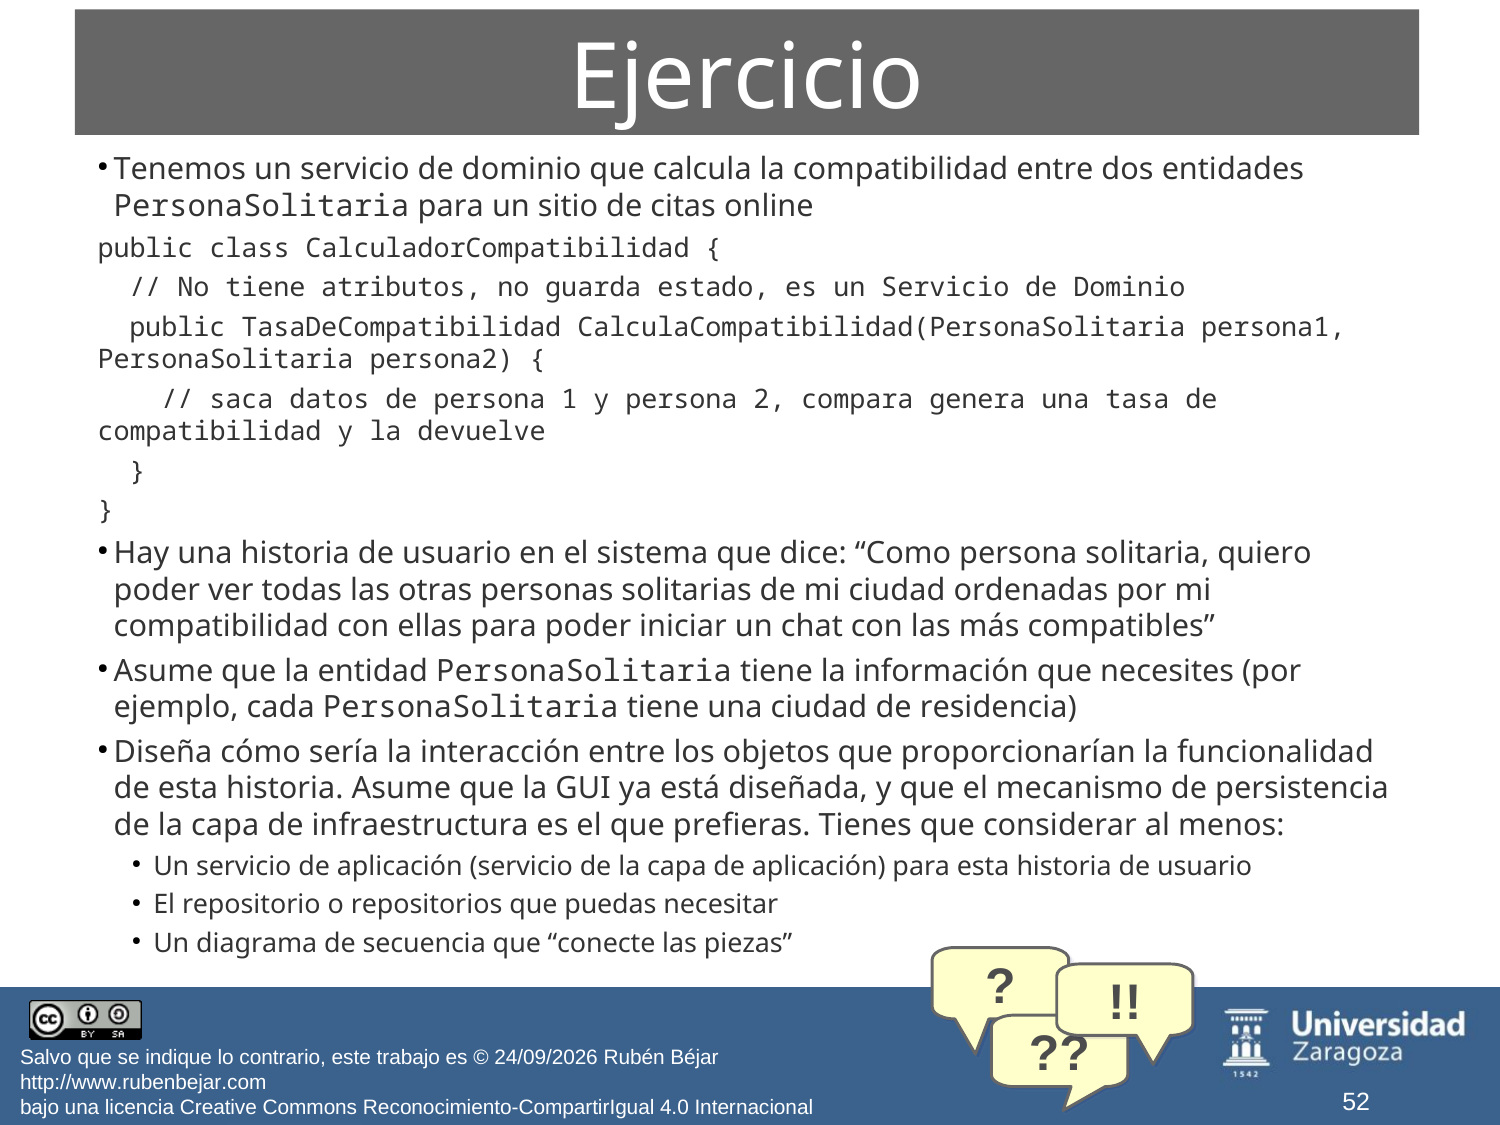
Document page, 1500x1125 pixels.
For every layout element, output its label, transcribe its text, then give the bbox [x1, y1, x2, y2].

text_box ?? [991, 1015, 1128, 1111]
text_box ? [932, 947, 1069, 1055]
title Ejercicio [74, 9, 1420, 135]
list Tenemos un servicio de dominio que calcula la compatibilidad entre dos entidades PersonaSolitaria para un sitio de citas online public class CalculadorCompatibilidad { // No tiene atributos, no guarda estado, es un Servicio de Dominio public TasaDeCompatibilidad CalculaCompatibilidad(PersonaSolitaria persona1, PersonaSolitaria persona2) { // saca datos de persona 1 y persona 2, compara genera una tasa de compatibilidad y la devuelve } } Hay una historia de usuario en el sistema que dice: “Como persona solitaria, quiero poder ver todas las otras personas solitarias de mi ciudad ordenadas por mi compatibilidad con ellas para poder iniciar un chat con las más compatibles” Asume que la entidad PersonaSolitaria tiene la información que necesites (por ejemplo, cada PersonaSolitaria tiene una ciudad de residencia) Diseña cómo sería la interacción entre los objetos que proporcionarían la funcionalidad de esta historia. Asume que la GUI ya está diseñada, y que el mecanismo de persistencia de la capa de infraestructura es el que prefieras. Tienes que considerar al menos: Un servicio de aplicación (servicio de la capa de aplicación) para esta historia de usuario El repositorio o repositorios que puedas necesitar Un diagrama de secuencia que “conecte las piezas” [82, 141, 1418, 981]
picture [0, 987, 1500, 1125]
text_box !! [1056, 963, 1193, 1065]
